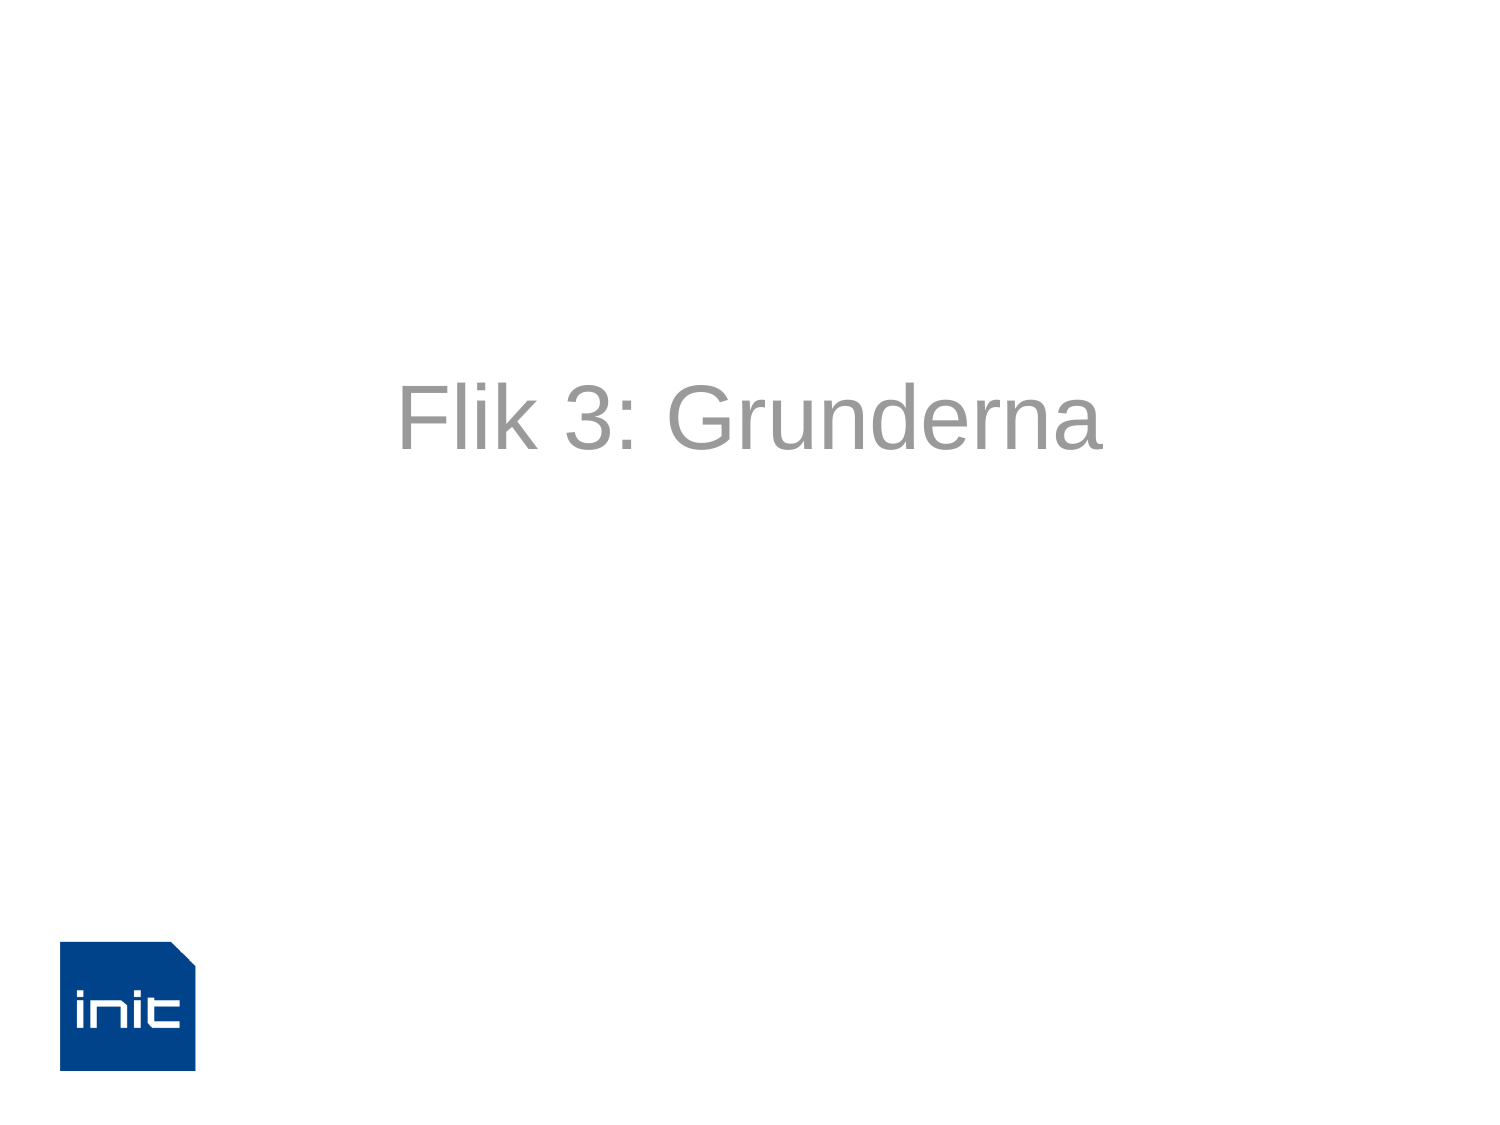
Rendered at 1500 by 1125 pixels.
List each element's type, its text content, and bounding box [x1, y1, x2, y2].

text_box Flik 3: Grunderna [150, 187, 1351, 476]
picture [60, 941, 196, 1071]
